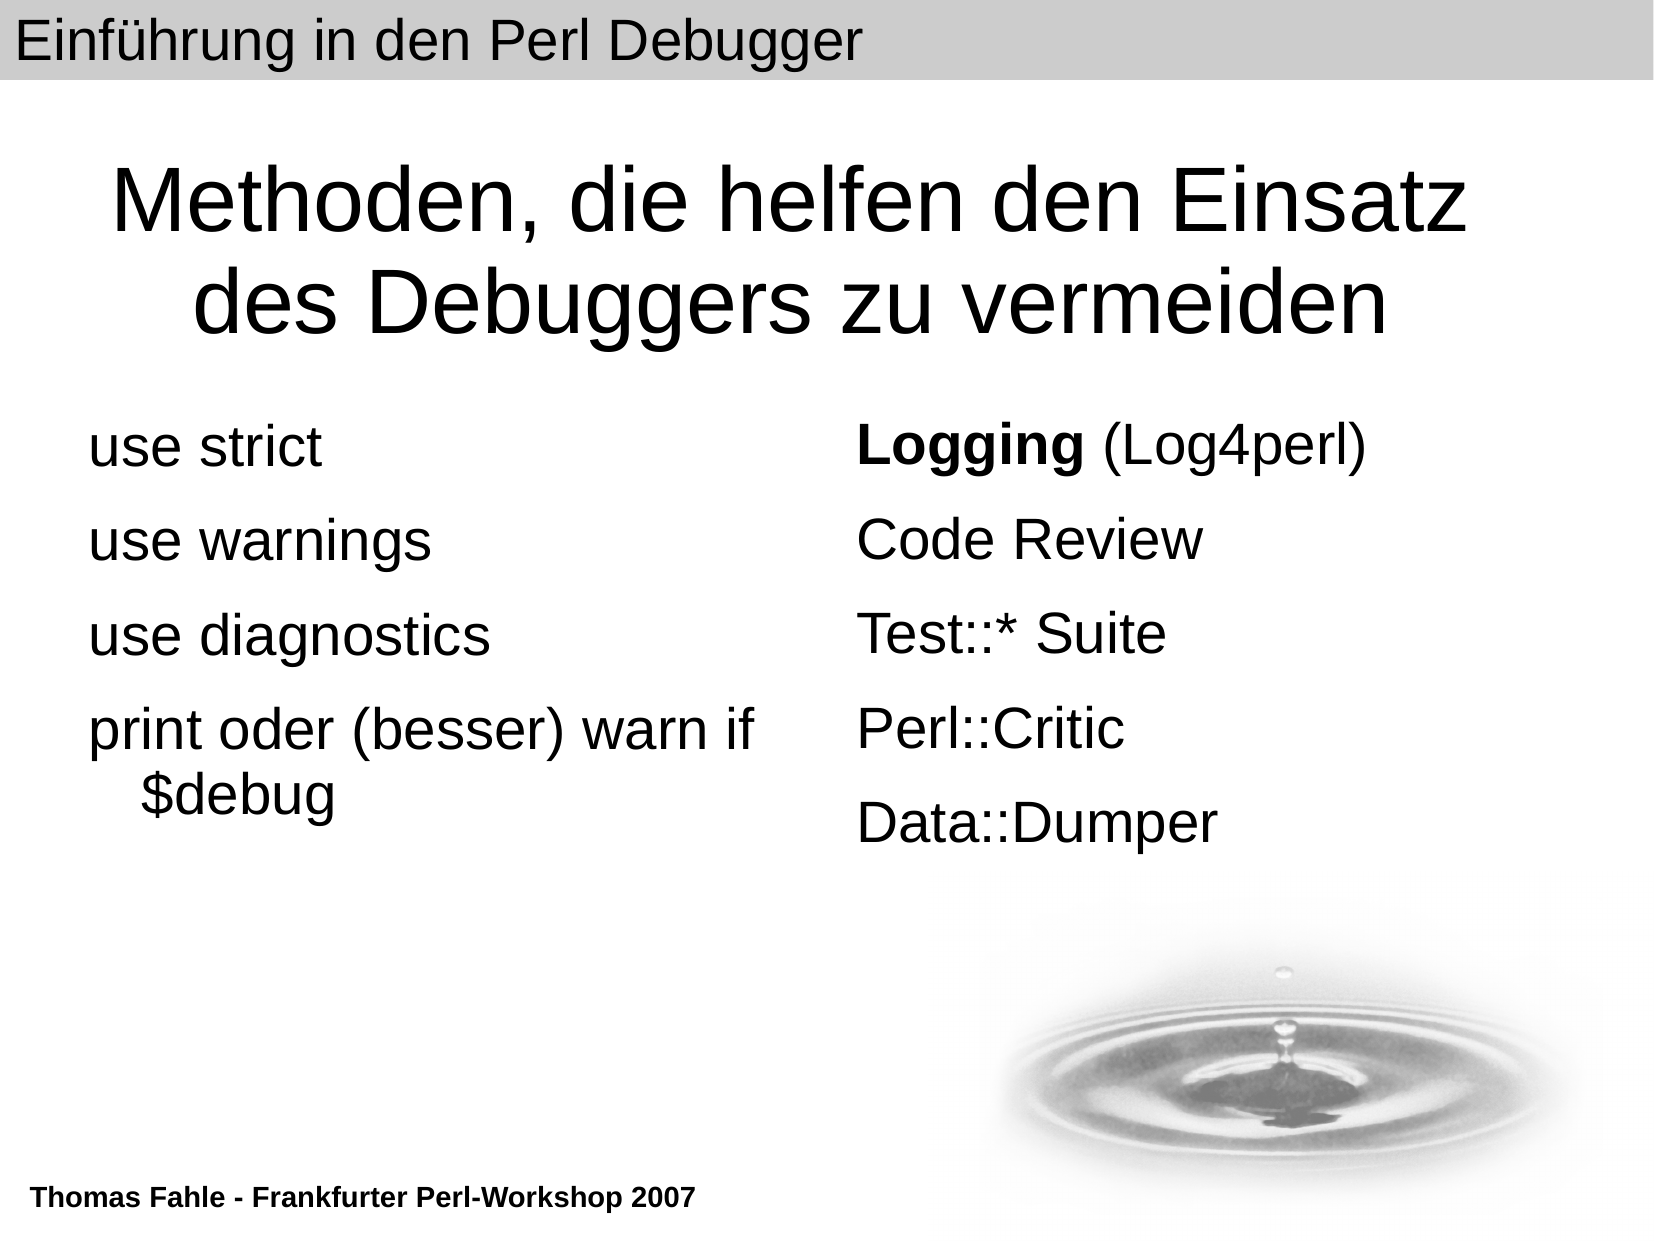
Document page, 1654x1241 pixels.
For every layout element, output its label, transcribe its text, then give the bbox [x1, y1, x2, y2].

list use strict use warnings use diagnostics print oder (besser) warn if $debug [71, 413, 798, 1021]
picture [0, 80, 1654, 1241]
title Methoden, die helfen den Einsatz des Debuggers zu vermeiden [47, 147, 1536, 355]
list Logging (Log4perl) Code Review Test::* Suite Perl::Critic Data::Dumper [838, 412, 1565, 1004]
